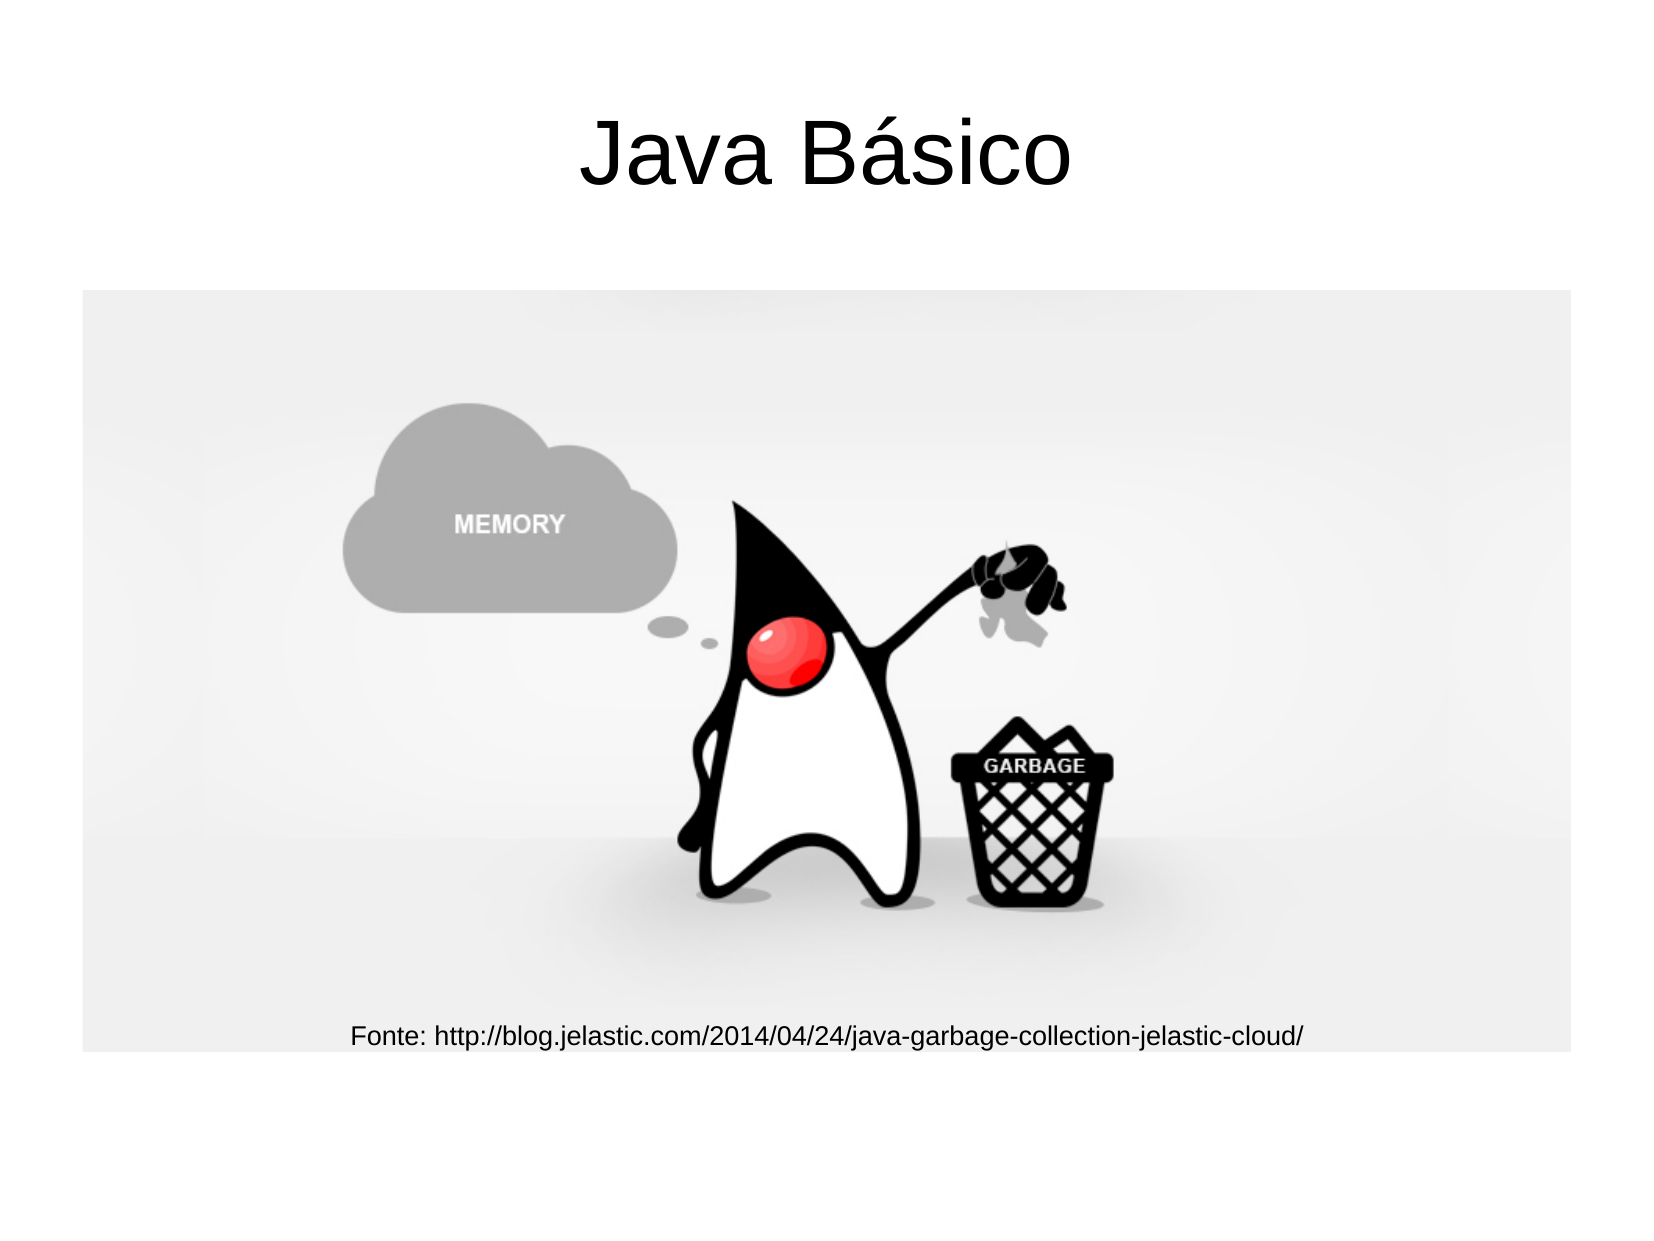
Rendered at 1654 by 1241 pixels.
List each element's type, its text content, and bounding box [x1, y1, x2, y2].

subtitle Fonte: http://blog.jelastic.com/2014/04/24/java-garbage-collection-jelastic-cloud/ [82, 290, 1571, 1052]
title Java Básico [82, 49, 1571, 257]
